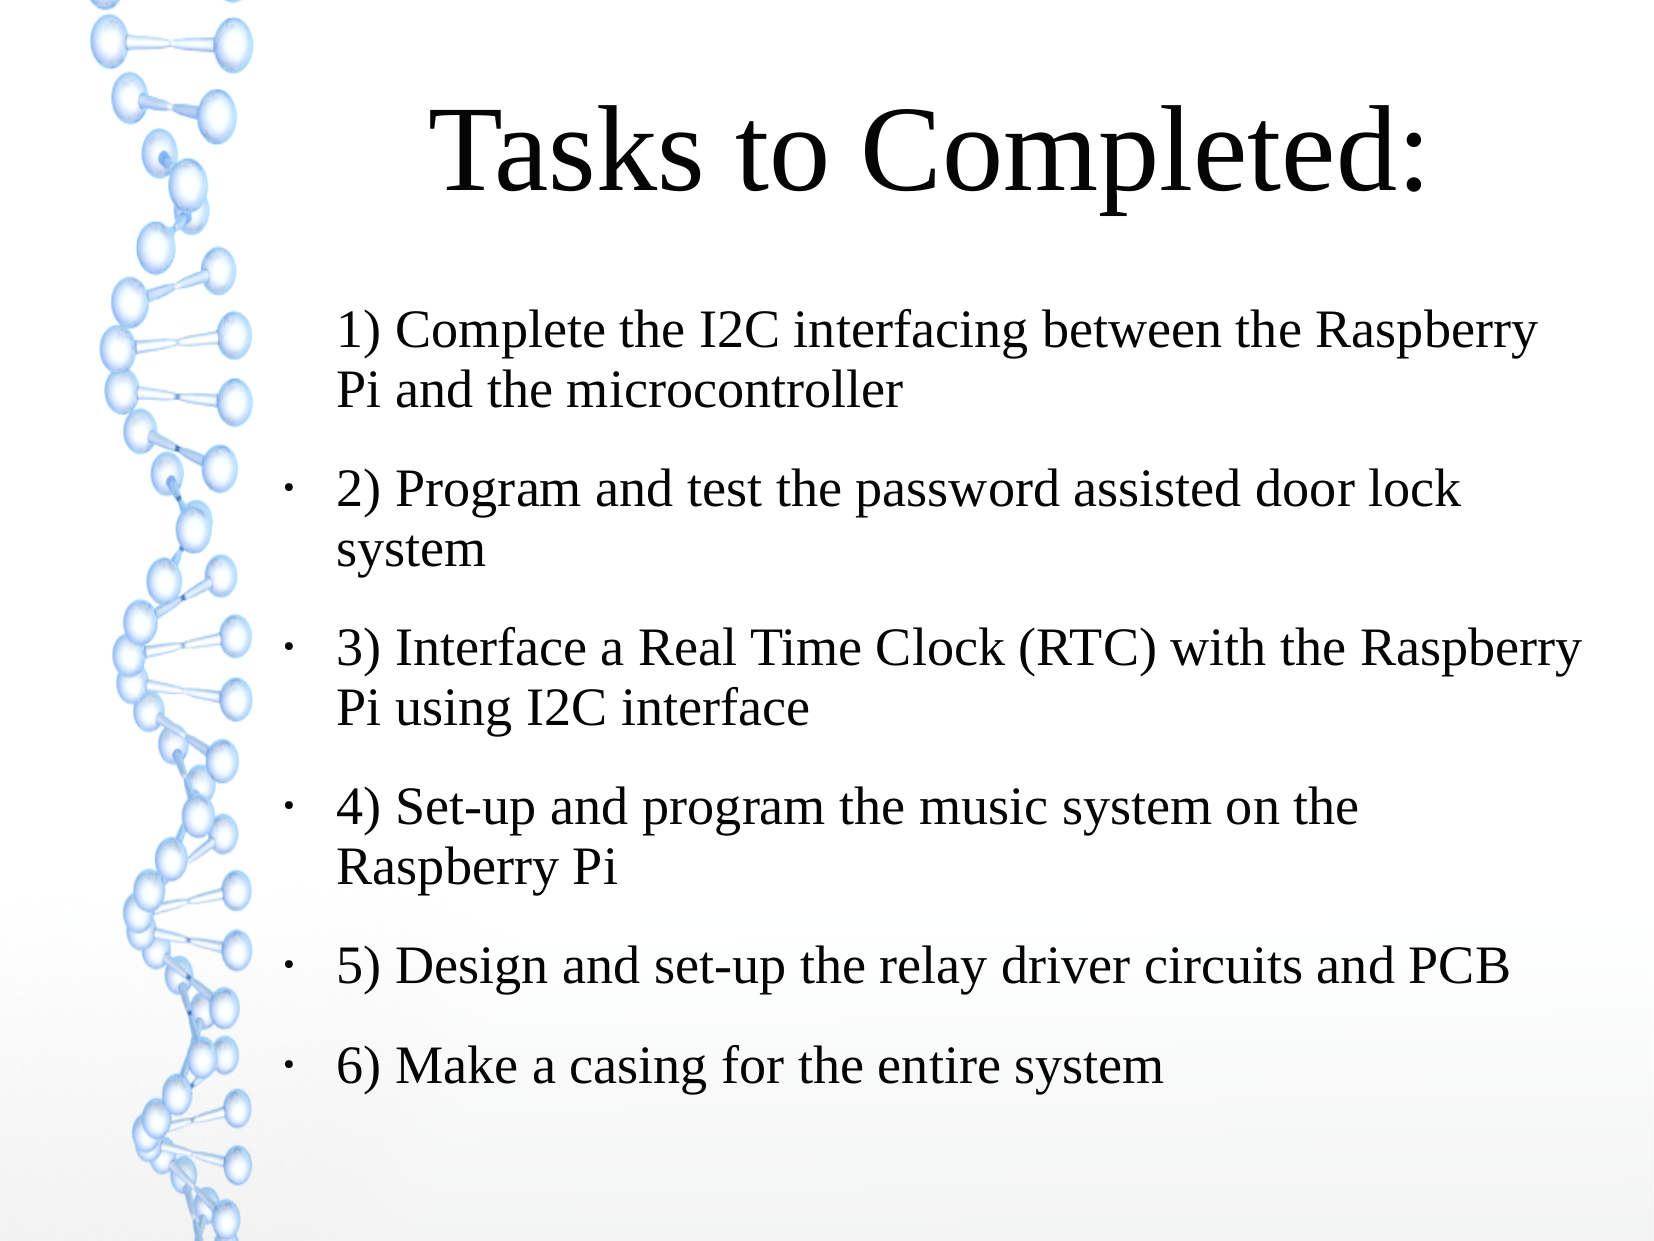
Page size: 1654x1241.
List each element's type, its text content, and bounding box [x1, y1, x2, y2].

list 1) Complete the I2C interfacing between the Raspberry Pi and the microcontroller 2) Program and test the password assisted door lock system 3) Interface a Real Time Clock (RTC) with the Raspberry Pi using I2C interface 4) Set-up and program the music system on the Raspberry Pi 5) Design and set-up the relay driver circuits and PCB 6) Make a casing for the entire system [265, 299, 1595, 1193]
picture [0, 0, 1654, 1241]
title Tasks to Completed: [265, 47, 1595, 252]
